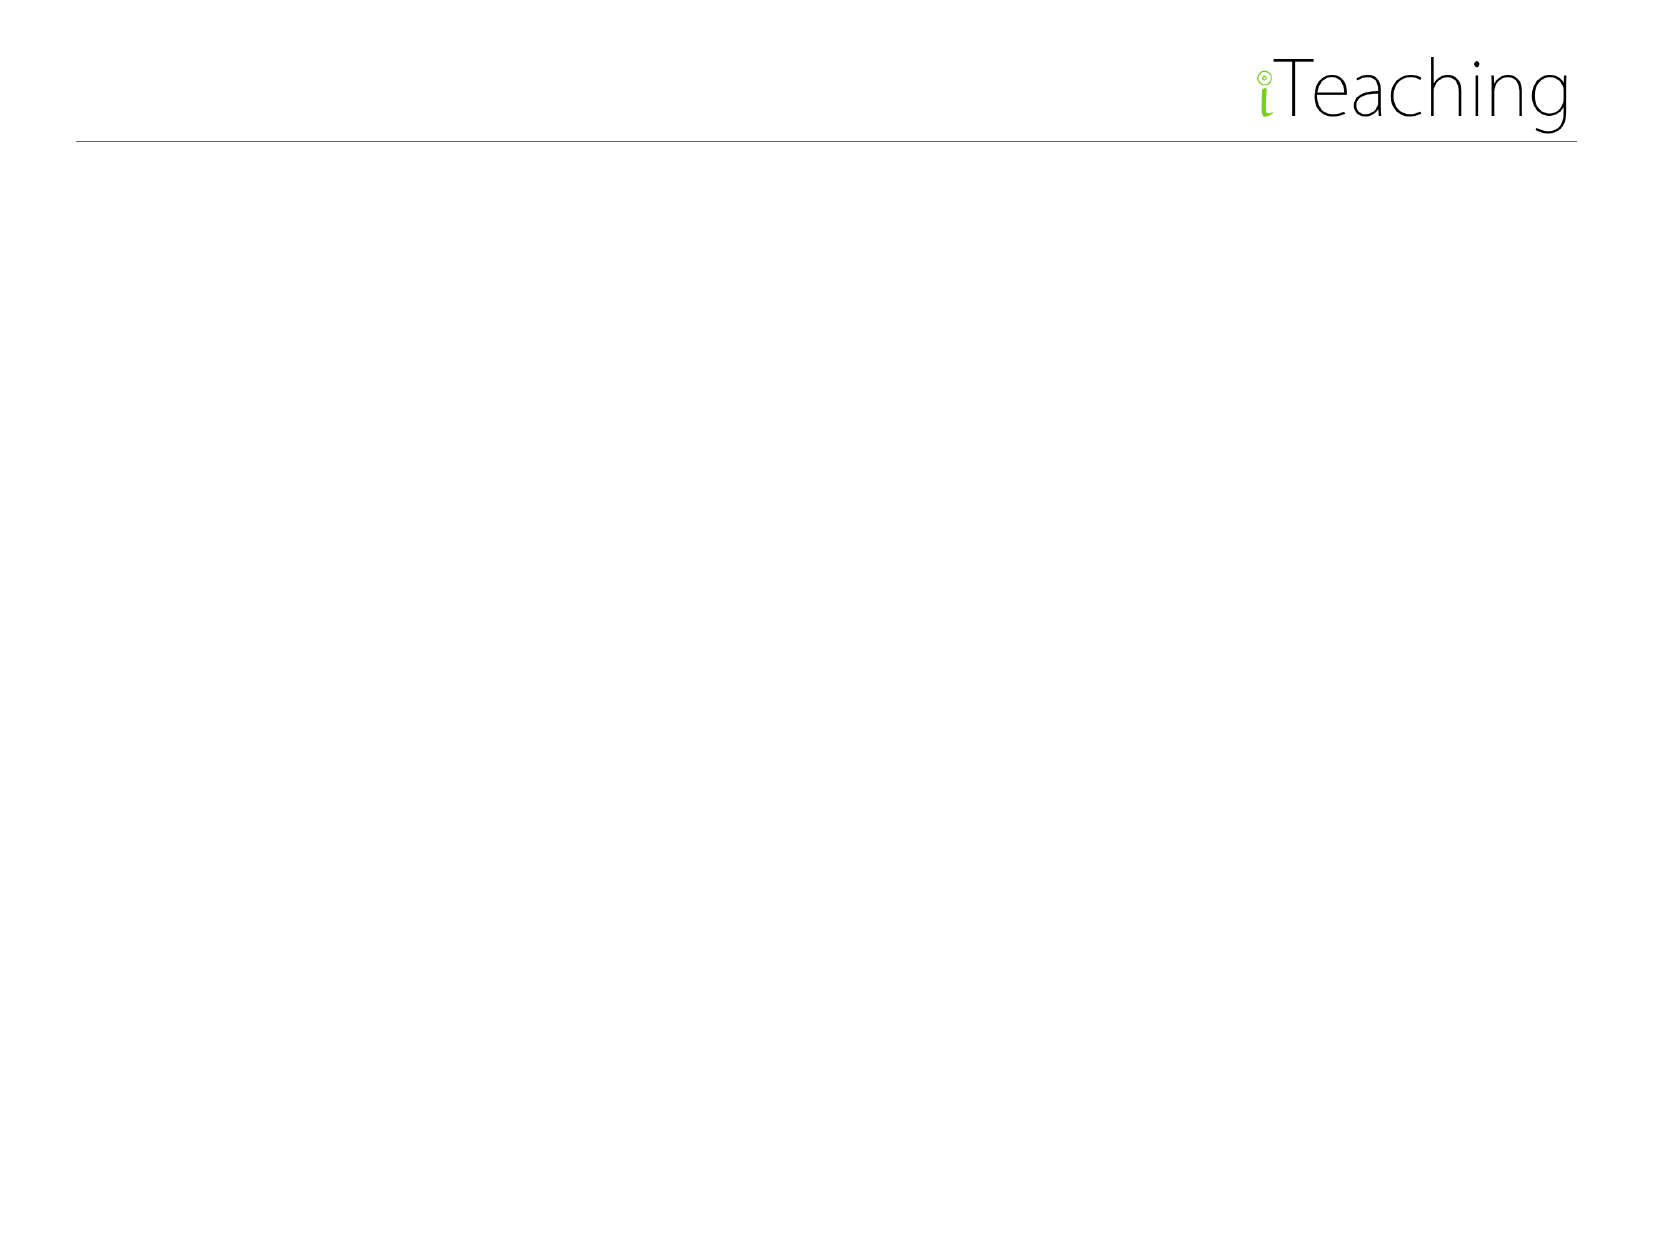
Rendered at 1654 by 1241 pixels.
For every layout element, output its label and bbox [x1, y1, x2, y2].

picture [1250, 47, 1577, 140]
